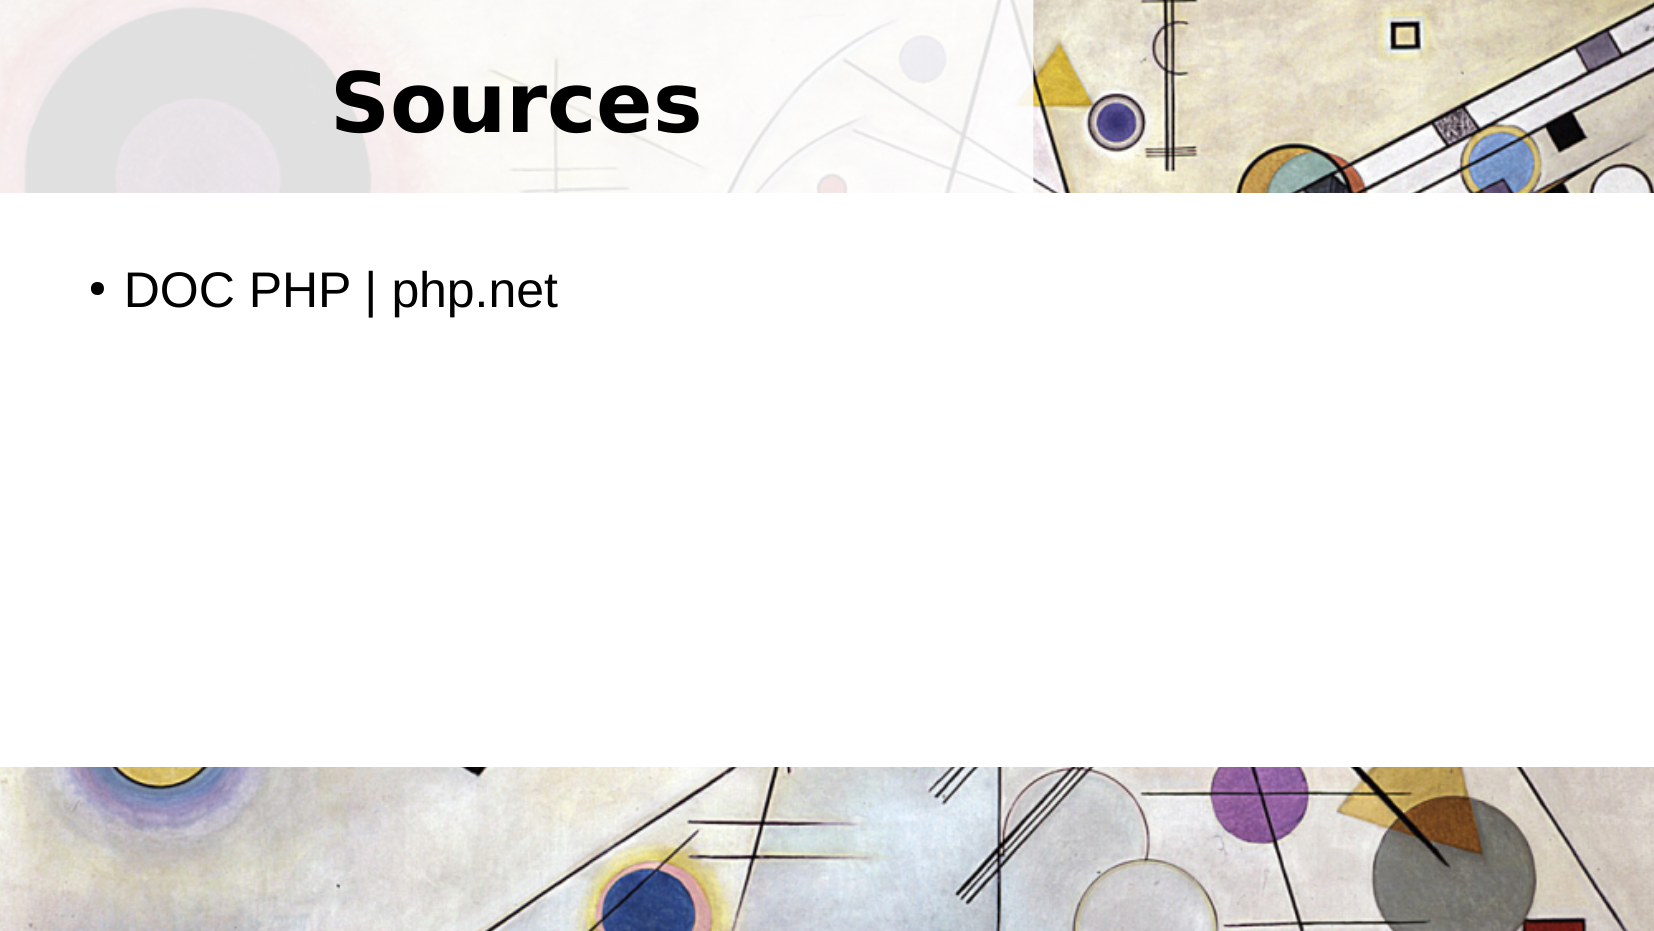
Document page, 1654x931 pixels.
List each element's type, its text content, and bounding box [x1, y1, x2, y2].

picture [1034, 0, 1654, 193]
text_box Sources [0, 0, 1034, 207]
subtitle DOC PHP | php.net [88, 206, 1577, 747]
picture [0, 767, 1654, 931]
